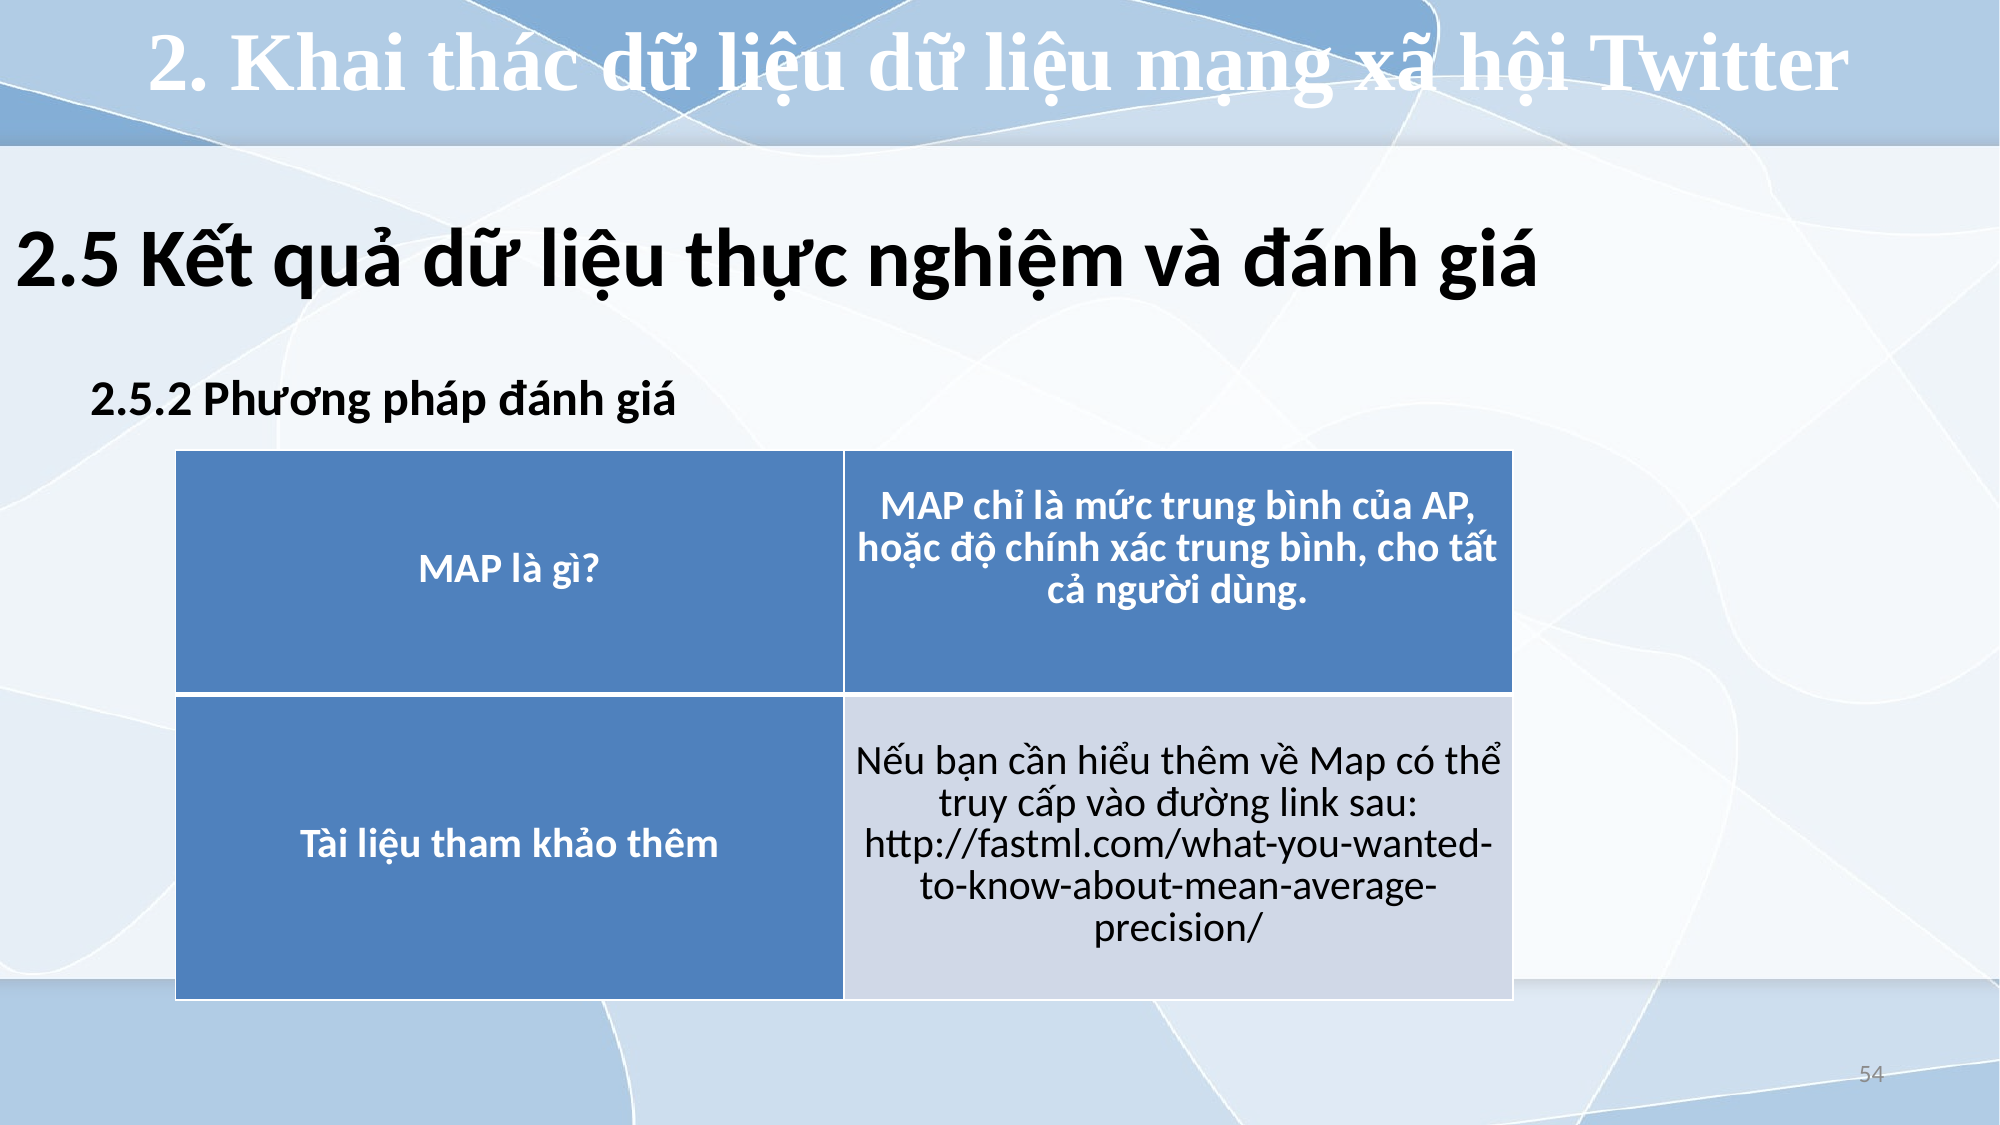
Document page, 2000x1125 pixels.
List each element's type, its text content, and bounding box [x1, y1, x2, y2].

slide_number <number> [1432, 1042, 1900, 1103]
title 2.5 Kết quả dữ liệu thực nghiệm và đánh giá [0, 153, 1988, 354]
text_box 2.5.2 Phương pháp đánh giá [75, 357, 1075, 493]
table_cell Nếu bạn cần hiểu thêm về Map có thể truy cấp vào đường link sau: http://fastml.com/what-you-wanted-to-know-about-mean-average-precision/ [845, 697, 1512, 999]
table_cell Tài liệu tham khảo thêm [176, 697, 843, 999]
table_header MAP chỉ là mức trung bình của AP, hoặc độ chính xác trung bình, cho tất cả người dùng. [845, 451, 1512, 692]
table_header MAP là gì? [176, 451, 843, 692]
text_box 2. Khai thác dữ liệu dữ liệu mạng xã hội Twitter [0, 0, 2000, 115]
